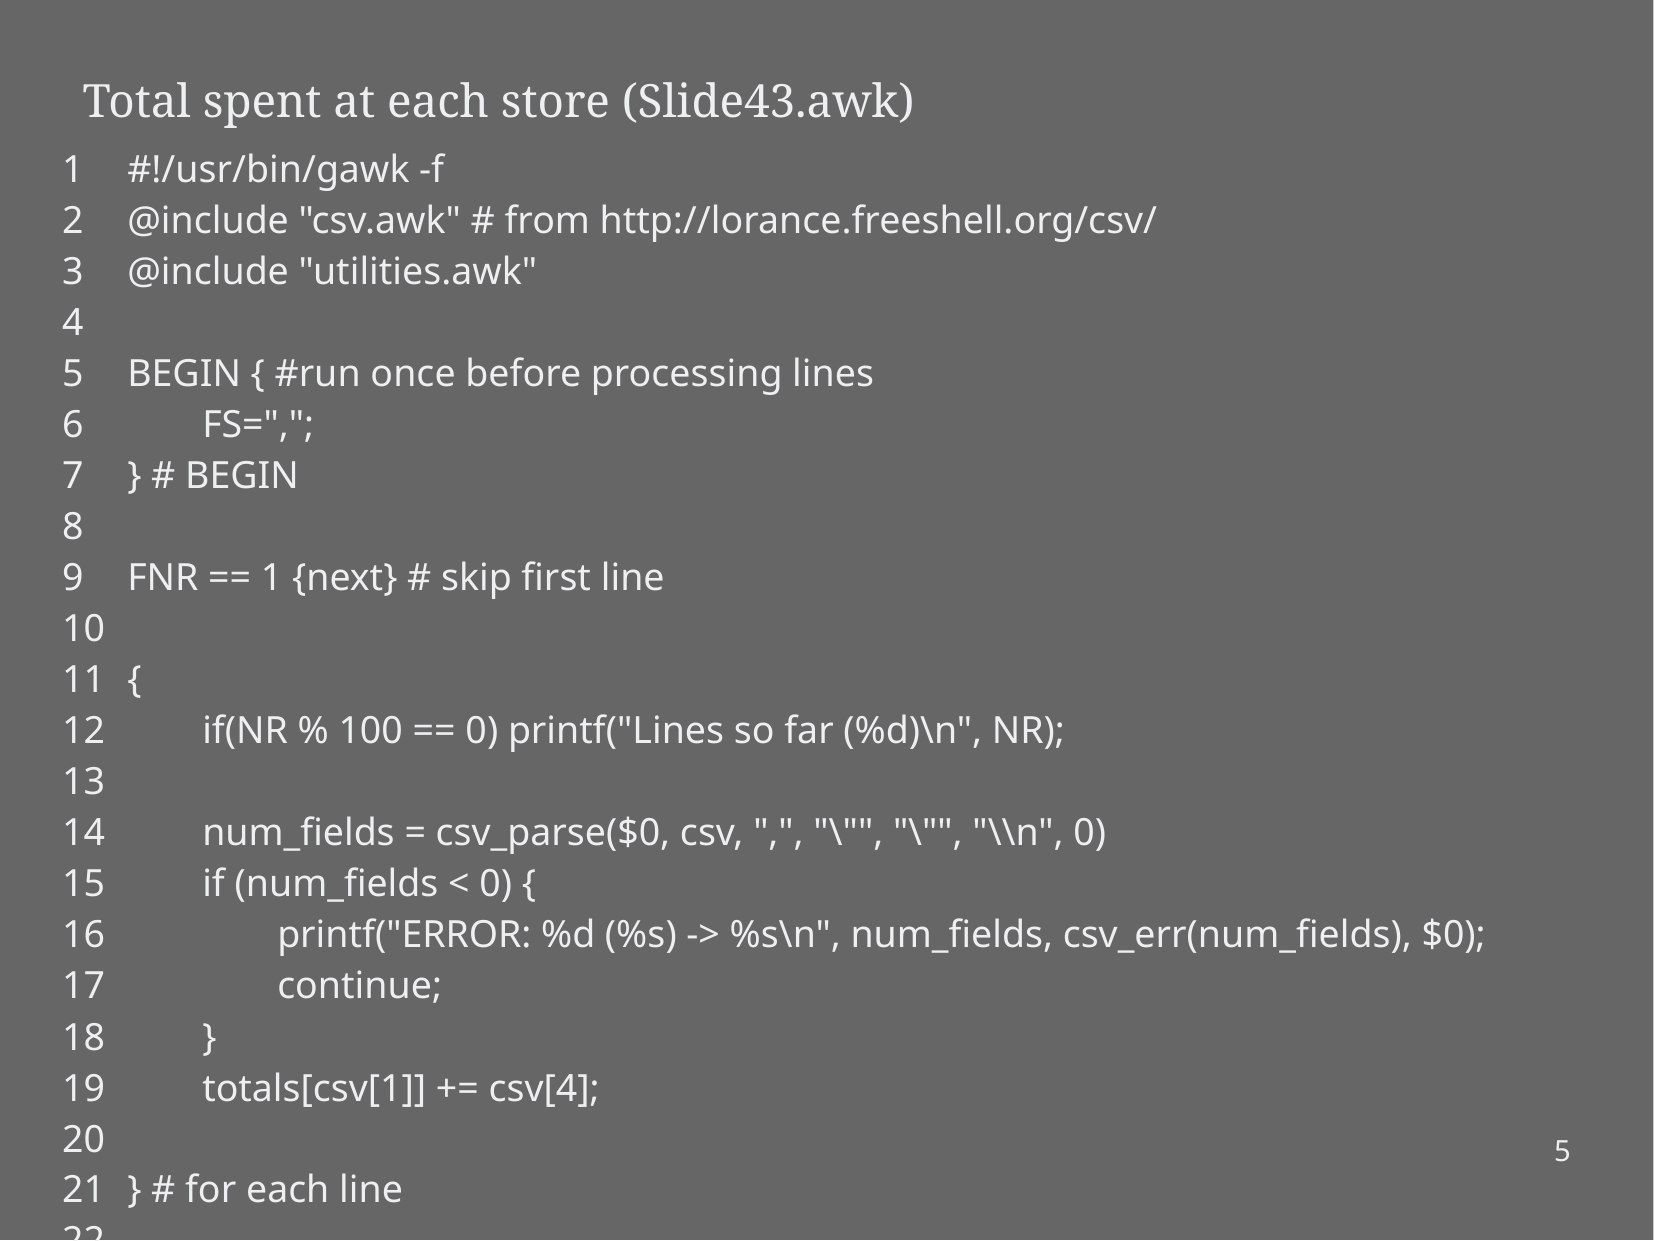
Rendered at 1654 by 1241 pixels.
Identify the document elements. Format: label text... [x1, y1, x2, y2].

text_box 1 #!/usr/bin/gawk -f 2 @include "csv.awk" # from http://lorance.freeshell.org/csv/ 3 @include "utilities.awk" 4 5 BEGIN { #run once before processing lines 6 FS=","; 7 } # BEGIN 8 9 FNR == 1 {next} # skip first line 10 11 { 12 if(NR % 100 == 0) printf("Lines so far (%d)\n", NR); 13 14 num_fields = csv_parse($0, csv, ",", "\"", "\"", "\\n", 0) 15 if (num_fields < 0) { 16 printf("ERROR: %d (%s) -> %s\n", num_fields, csv_err(num_fields), $0); 17 continue; 18 } 19 totals[csv[1]] += csv[4]; 20 21 } # for each line 22 23 END { # run once after processing lines 24 walk_array(totals, "totals", I); 25 printf("END: processed %d data points\n",NR); 26 } # END [37, 135, 1651, 1241]
title Total spent at each store (Slide43.awk) [82, 49, 1571, 135]
